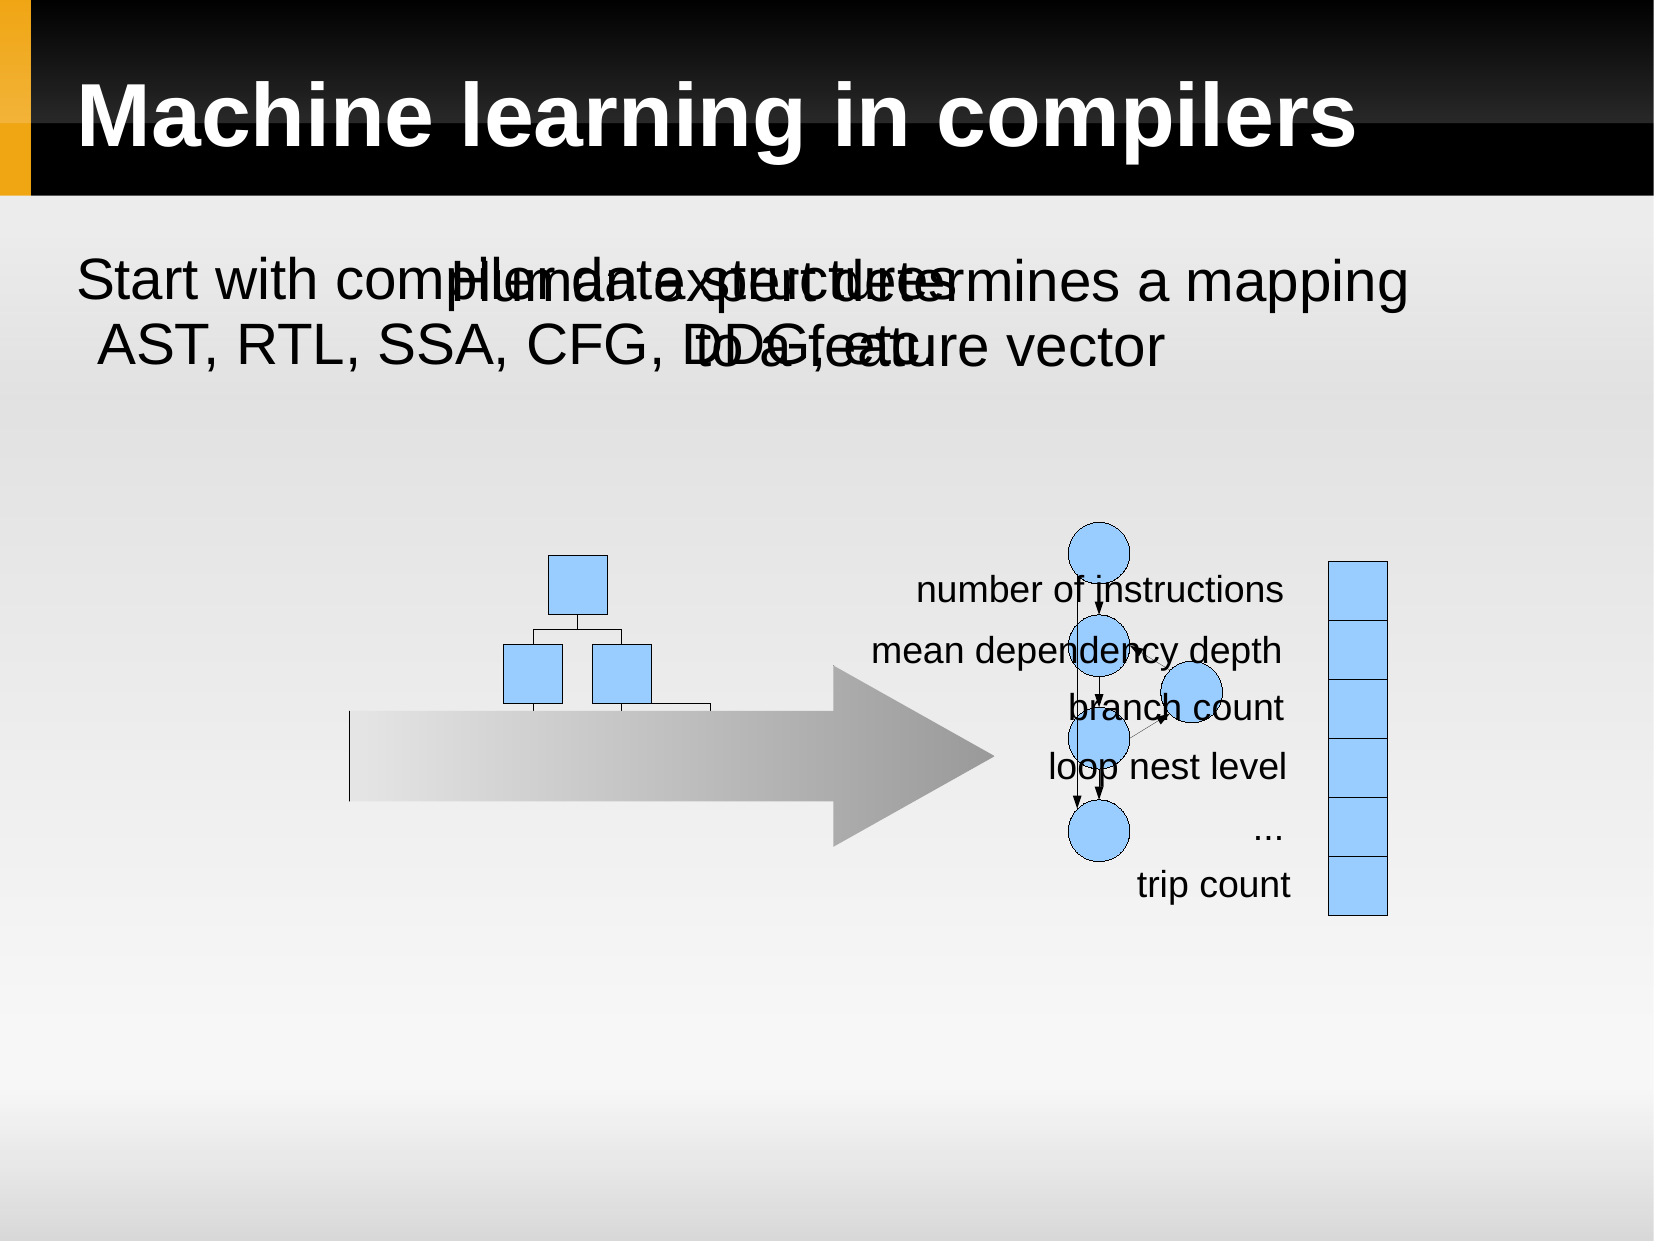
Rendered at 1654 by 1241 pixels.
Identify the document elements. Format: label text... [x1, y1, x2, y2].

text_box loop nest level [1033, 738, 1302, 800]
text_box [1068, 522, 1130, 561]
text_box Human expert determines a mapping to a feature vector [435, 241, 1426, 402]
text_box ... [1238, 799, 1300, 861]
text_box [503, 644, 563, 704]
text_box Start with compiler data structures AST, RTL, SSA, CFG, DDG, etc. [61, 238, 976, 399]
text_box [1328, 561, 1388, 916]
text_box [592, 644, 652, 704]
text_box [548, 555, 608, 615]
text_box [348, 665, 995, 847]
text_box trip count [1122, 856, 1306, 918]
text_box branch count [1053, 679, 1300, 738]
title Machine learning in compilers [76, 11, 1565, 219]
text_box number of instructions [901, 561, 1300, 623]
picture [0, 0, 1654, 1241]
text_box [1068, 800, 1130, 862]
text_box mean dependency depth [856, 622, 1298, 684]
